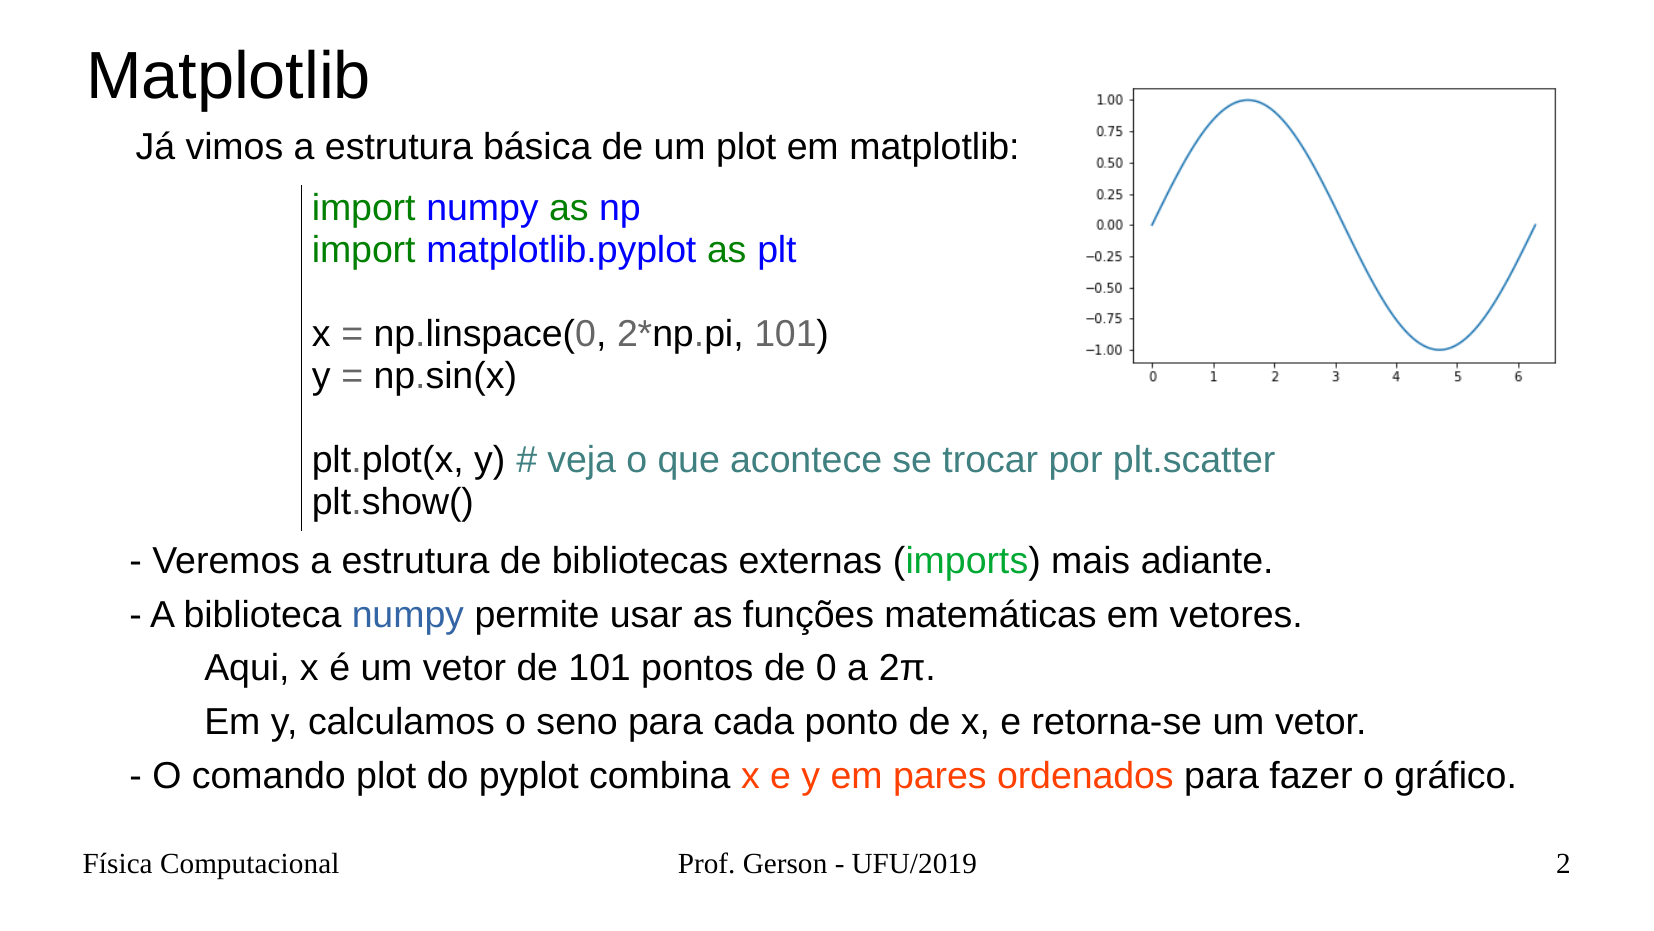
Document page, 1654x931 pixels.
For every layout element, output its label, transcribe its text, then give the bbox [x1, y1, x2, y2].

text_box Matplotlib [71, 31, 820, 121]
text_box Já vimos a estrutura básica de um plot em matplotlib: [120, 118, 1036, 176]
text_box - Veremos a estrutura de bibliotecas externas (imports) mais adiante. - A biblioteca numpy permite usar as funções matemáticas em vetores. Aqui, x é um vetor de 101 pontos de 0 a 2π. Em y, calculamos o seno para cada ponto de x, e retorna-se um vetor. - O comando plot do pyplot combina x e y em pares ordenados para fazer o gráfico. [114, 531, 1570, 804]
text_box import numpy as np import matplotlib.pyplot as plt x = np.linspace(0, 2*np.pi, 101) y = np.sin(x) plt.plot(x, y) # veja o que acontece se trocar por plt.scatter plt.show() [297, 178, 1291, 530]
picture [1065, 44, 1609, 408]
